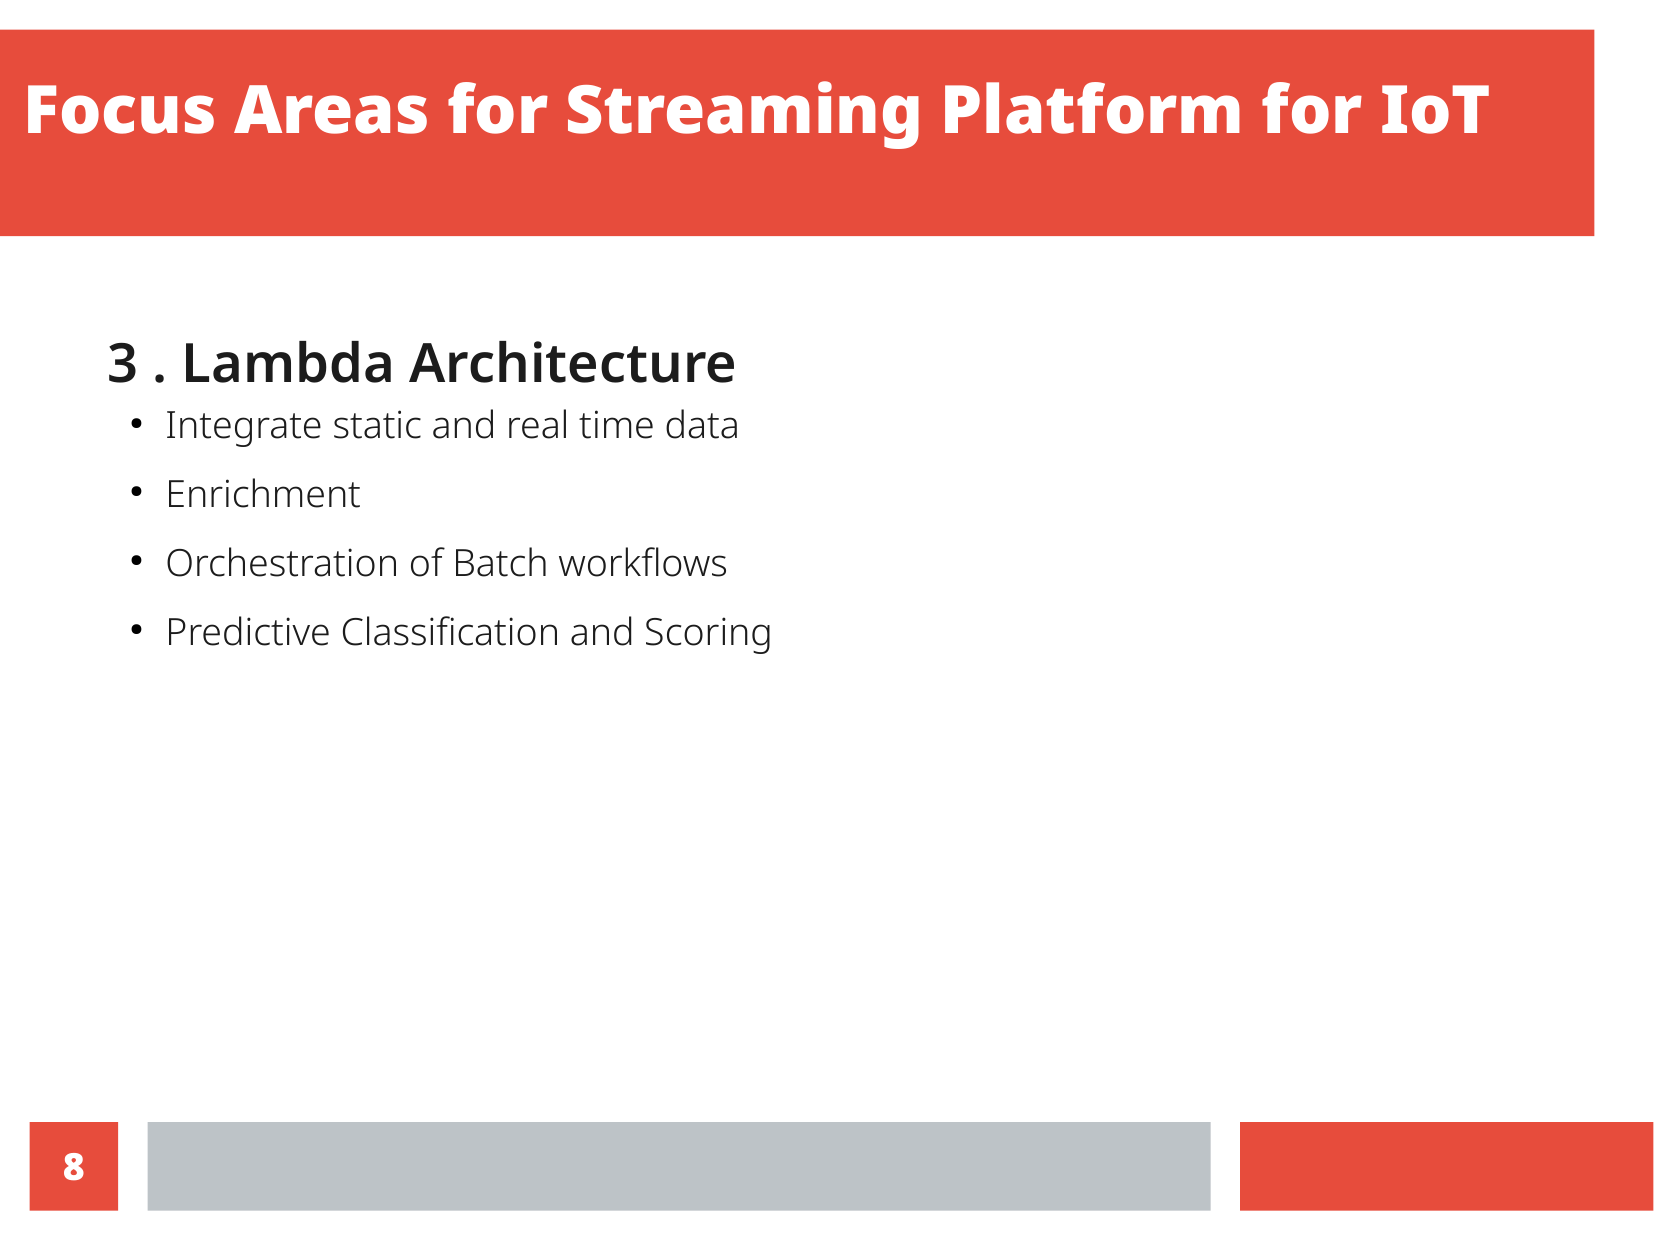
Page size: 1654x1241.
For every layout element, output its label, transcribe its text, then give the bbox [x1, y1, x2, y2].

title Focus Areas for Streaming Platform for IoT [23, 59, 1595, 154]
list 3 . Lambda Architecture Integrate static and real time data Enrichment Orchestration of Batch workflows Predictive Classification and Scoring [59, 324, 1565, 1093]
